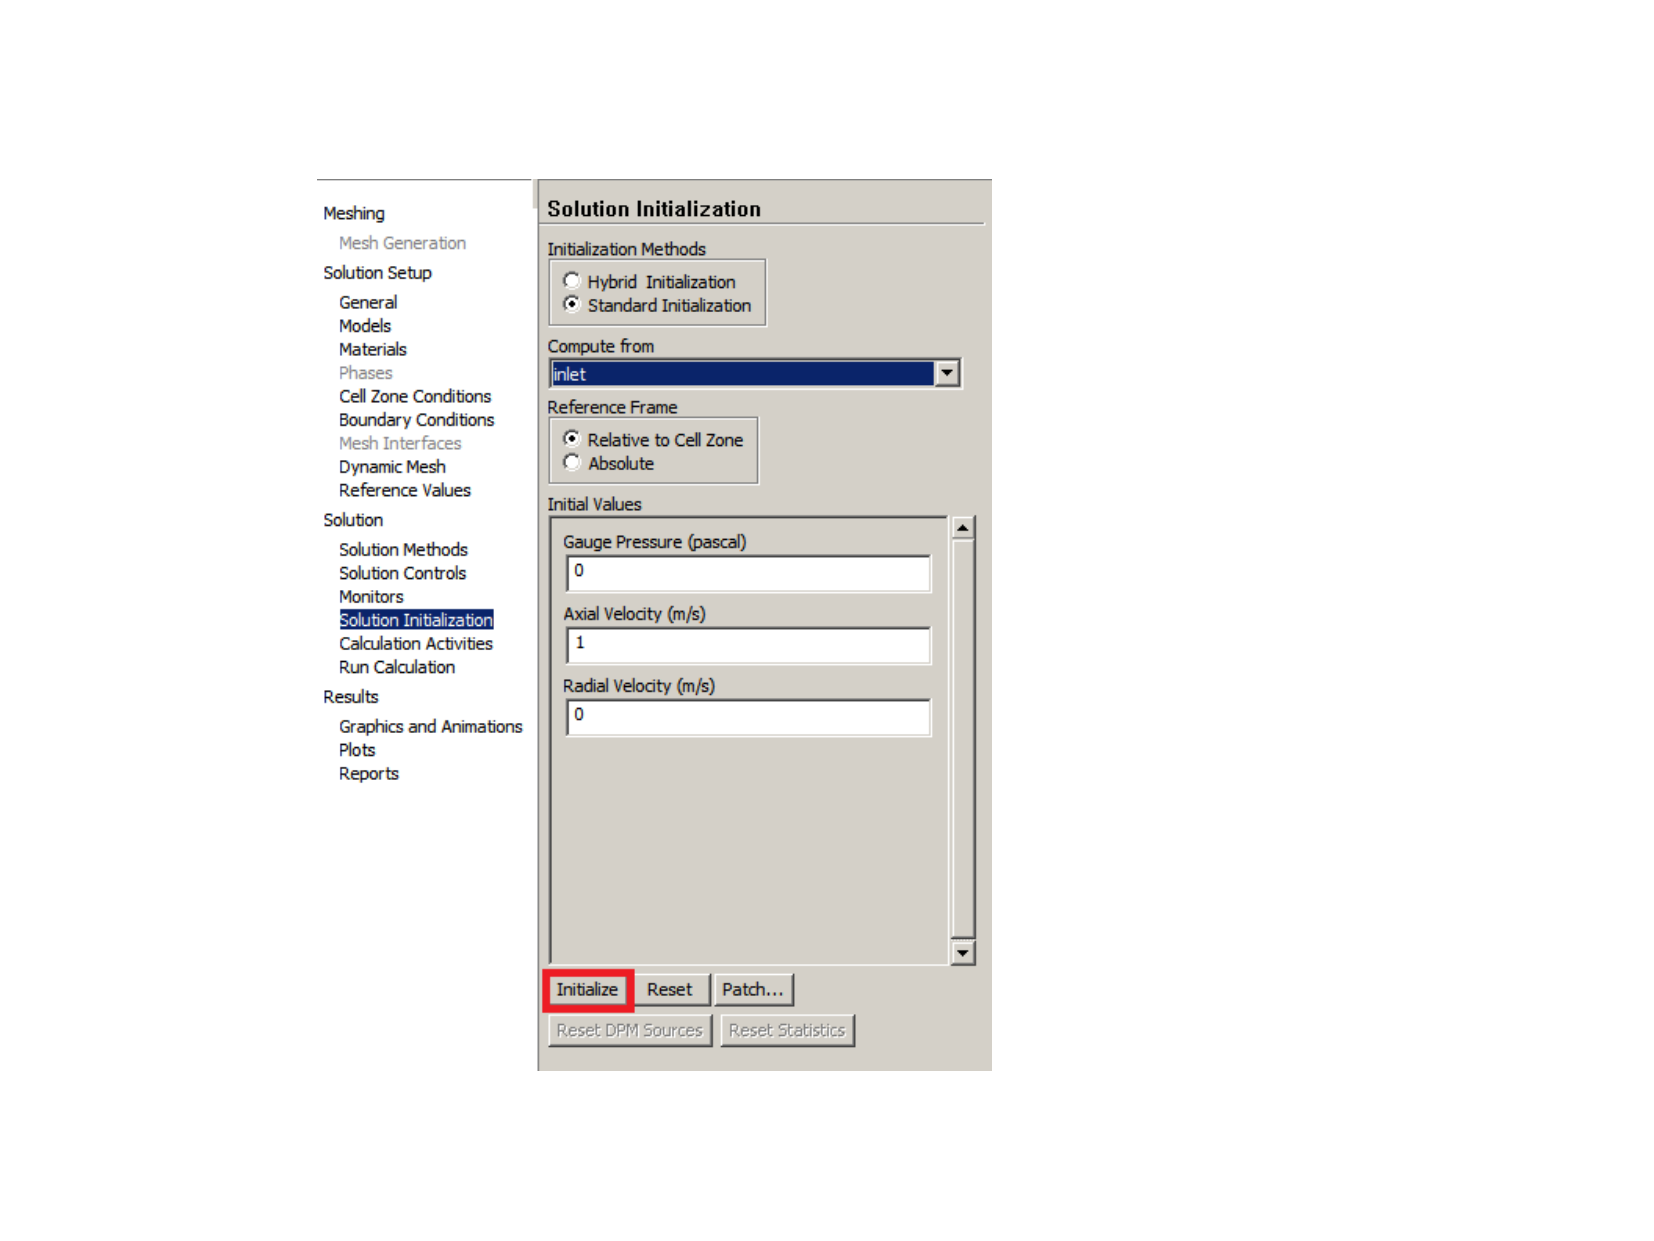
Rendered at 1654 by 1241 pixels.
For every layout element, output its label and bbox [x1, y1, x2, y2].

picture [317, 179, 992, 1071]
